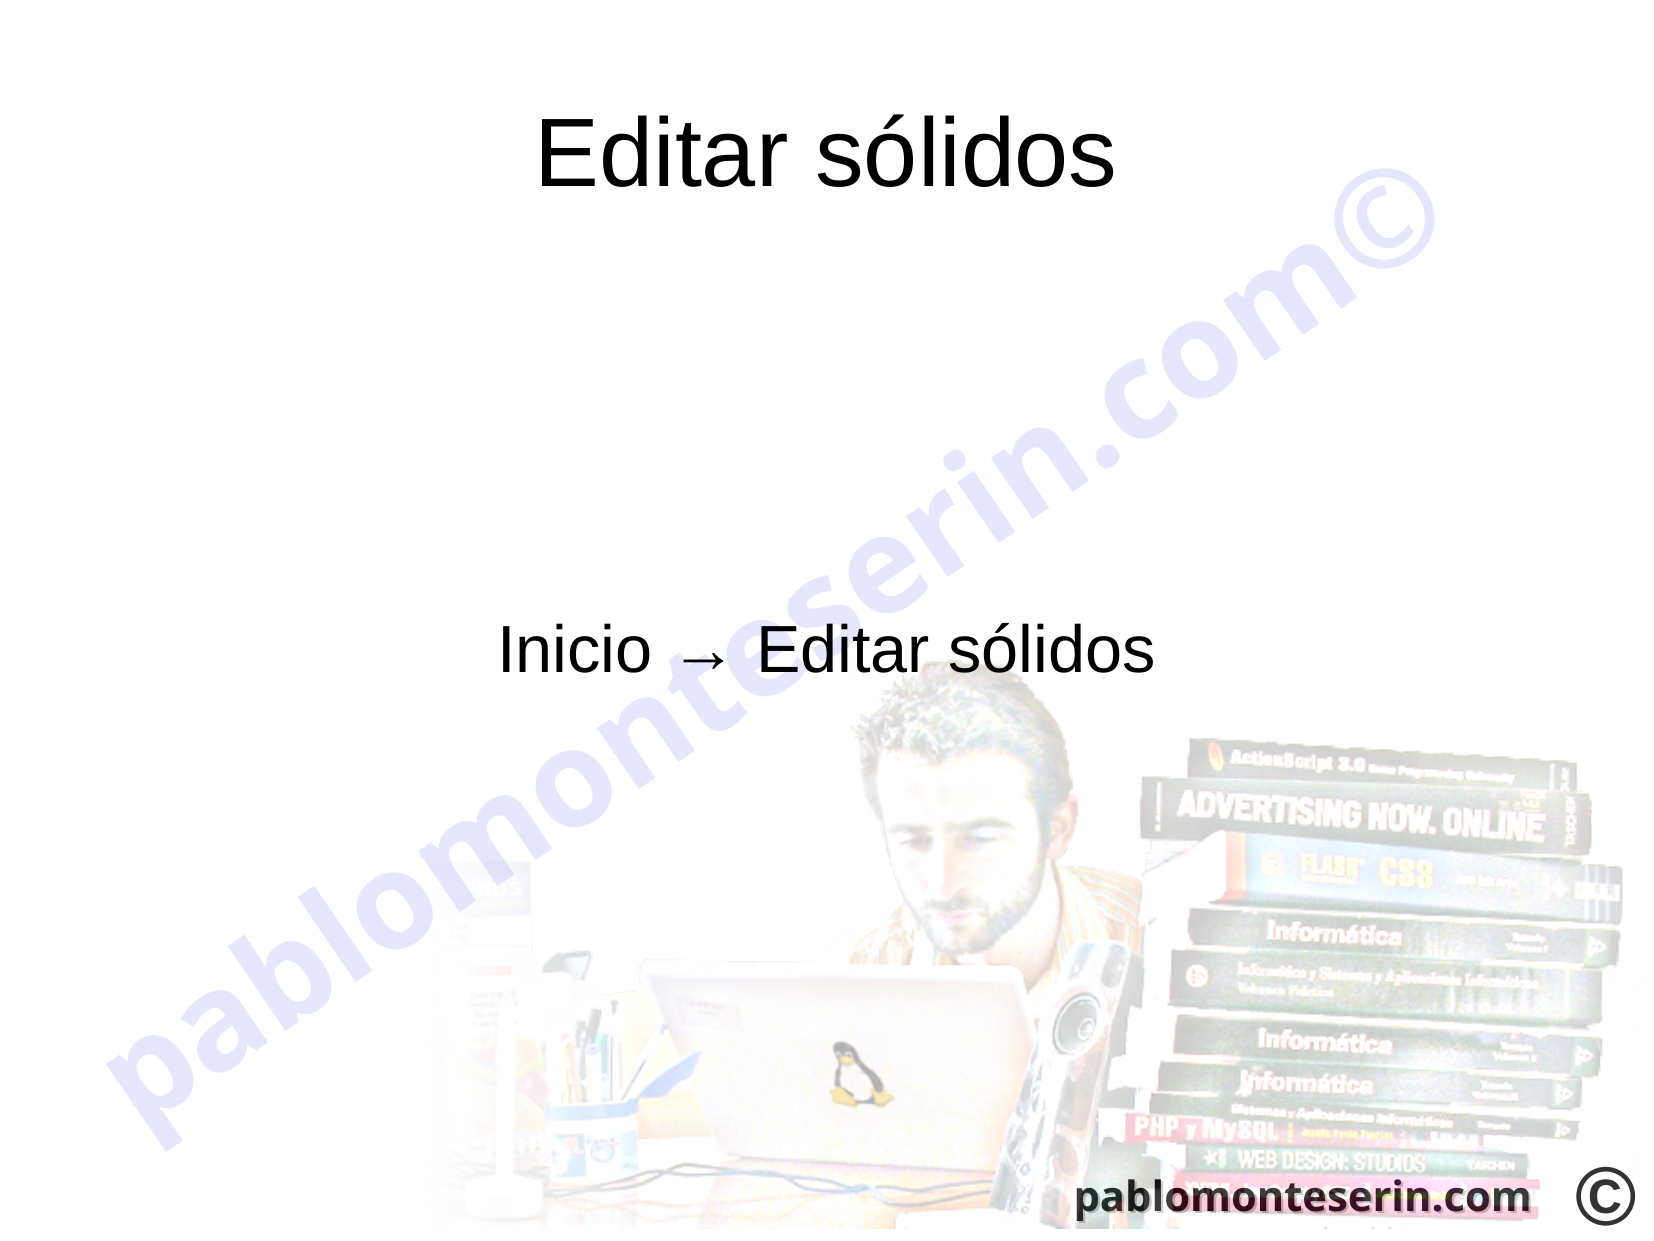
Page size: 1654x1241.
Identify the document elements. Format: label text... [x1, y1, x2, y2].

title Editar sólidos [82, 49, 1571, 257]
picture [412, 640, 1654, 1229]
subtitle Inicio → Editar sólidos [82, 290, 1571, 1010]
